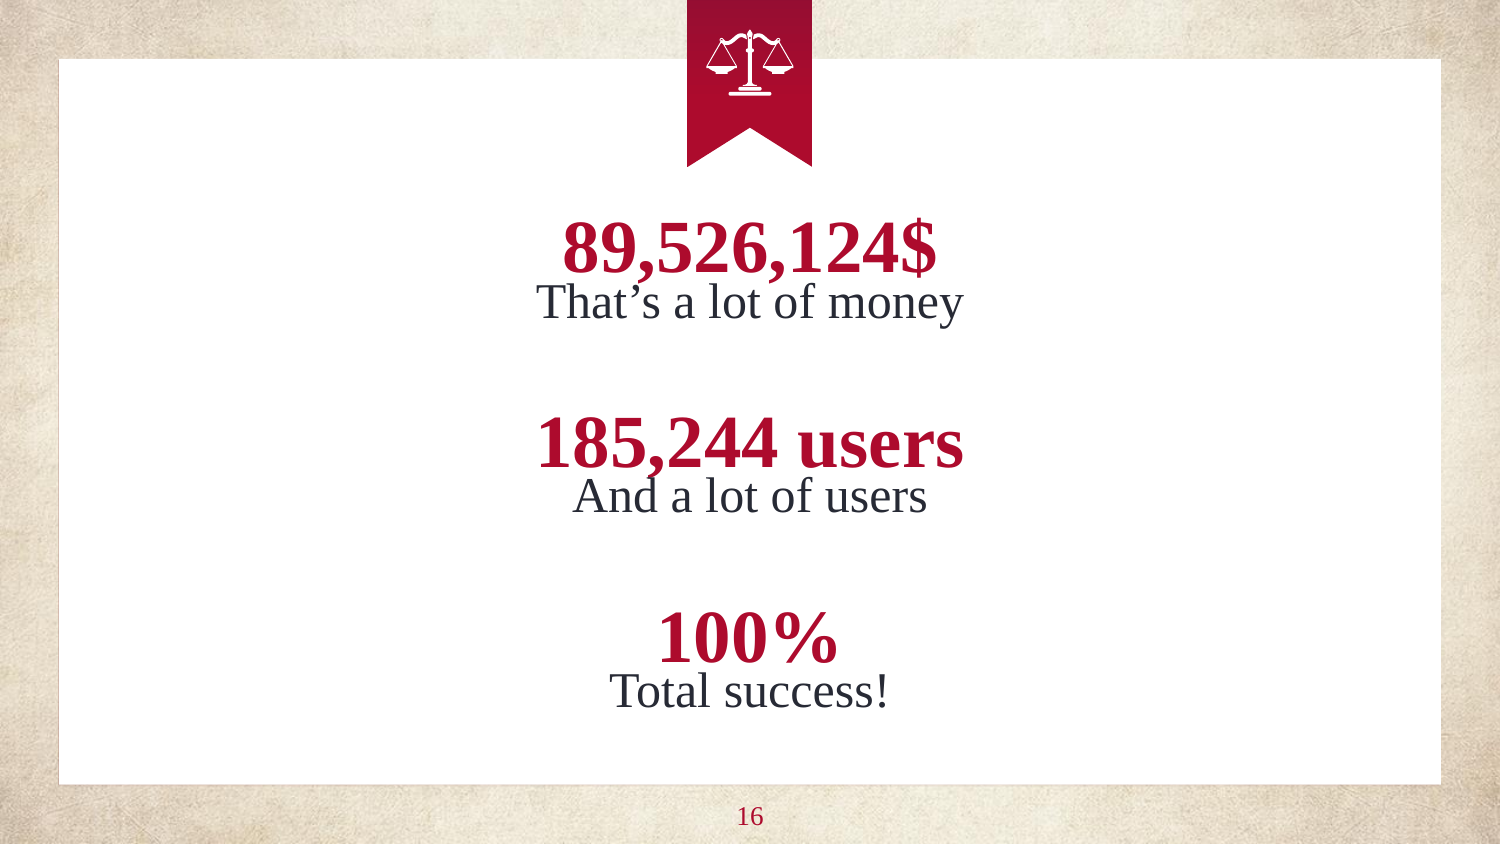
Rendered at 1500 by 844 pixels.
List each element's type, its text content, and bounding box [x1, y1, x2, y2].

subtitle And a lot of users [112, 462, 1388, 532]
picture [0, 0, 687, 844]
subtitle Total success! [112, 657, 1388, 727]
picture [813, 0, 1500, 844]
title 185,244 users [112, 349, 1388, 462]
subtitle That’s a lot of money [112, 268, 1388, 337]
slide_number <number> [666, 784, 834, 844]
title 100% [112, 544, 1388, 657]
title 89,526,124$ [112, 154, 1388, 268]
